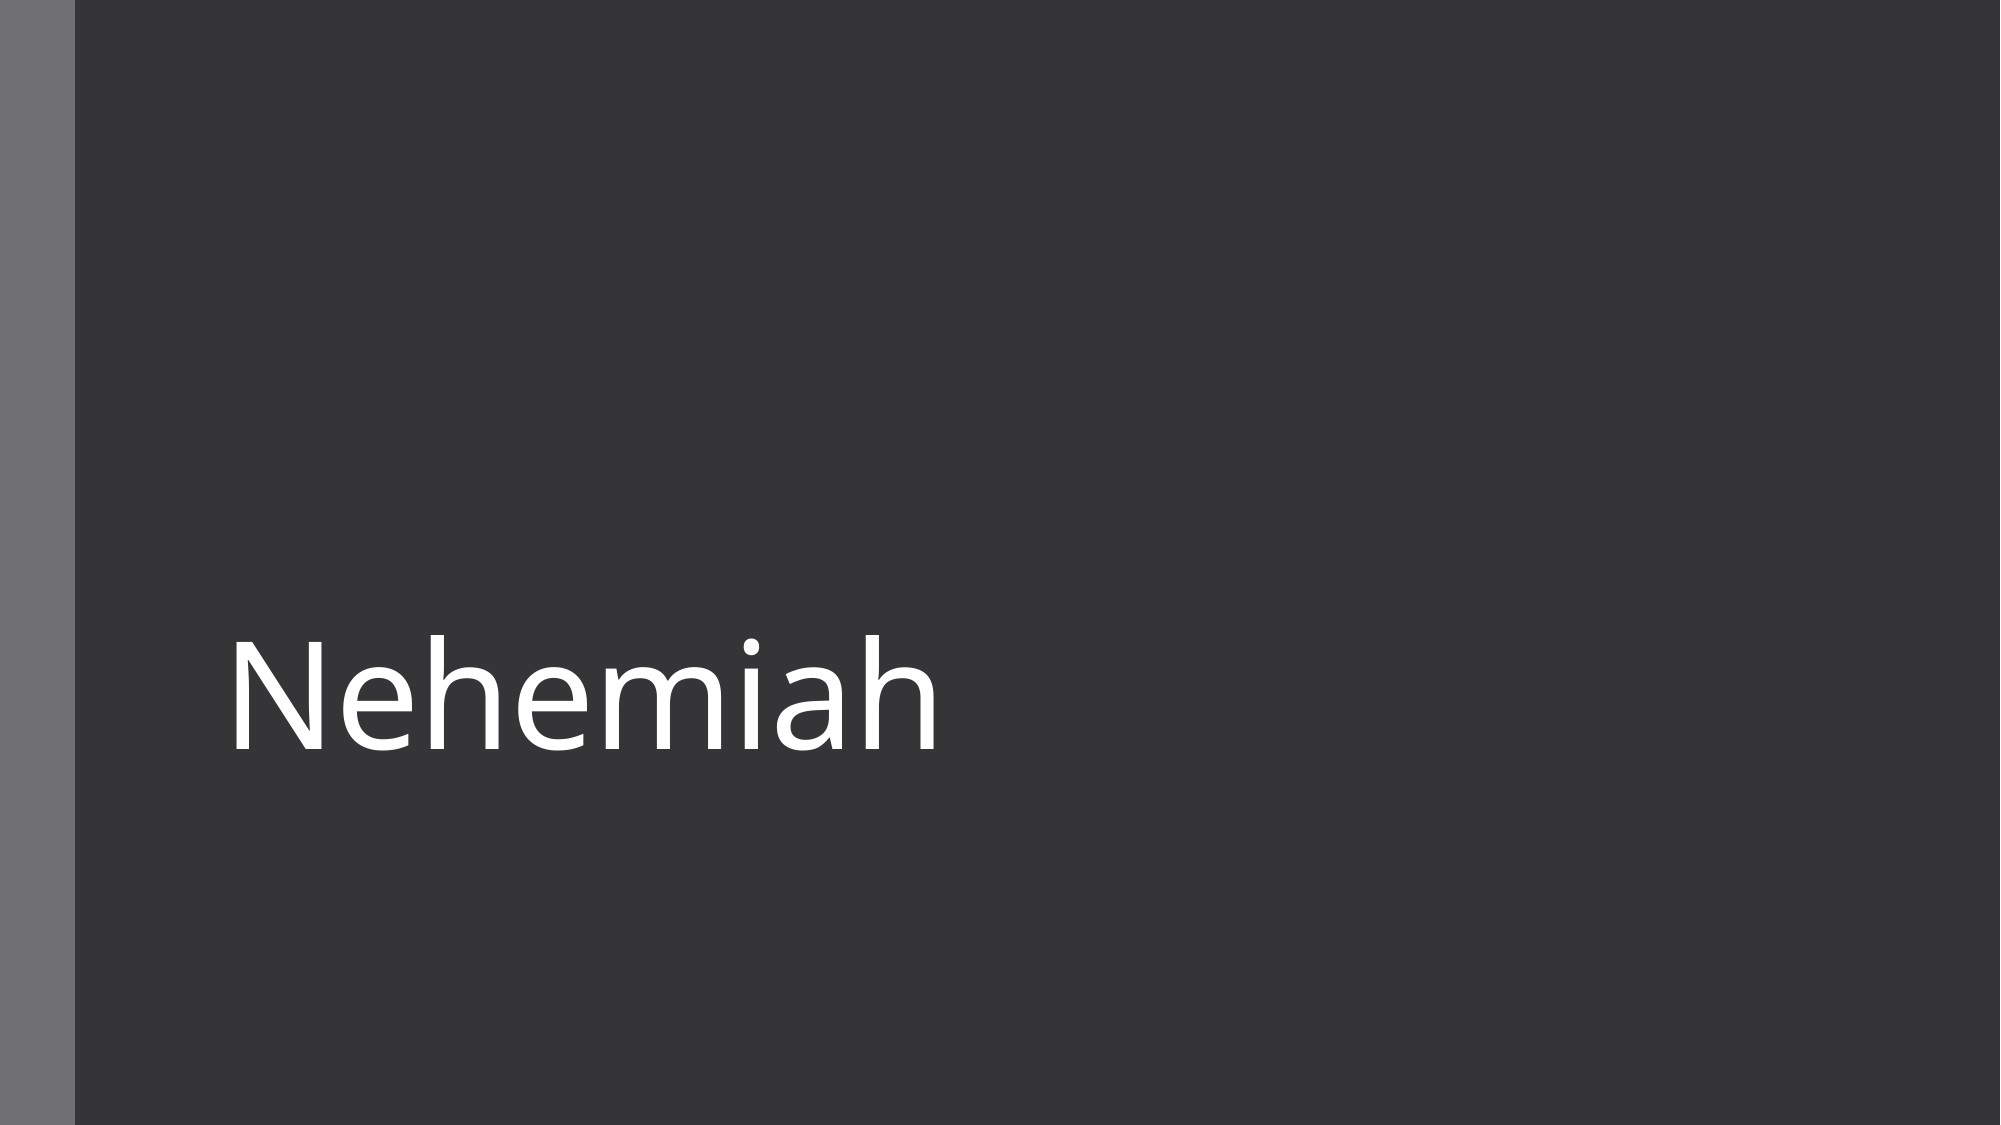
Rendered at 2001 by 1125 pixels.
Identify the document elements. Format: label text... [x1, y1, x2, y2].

title Nehemiah [206, 124, 1752, 788]
